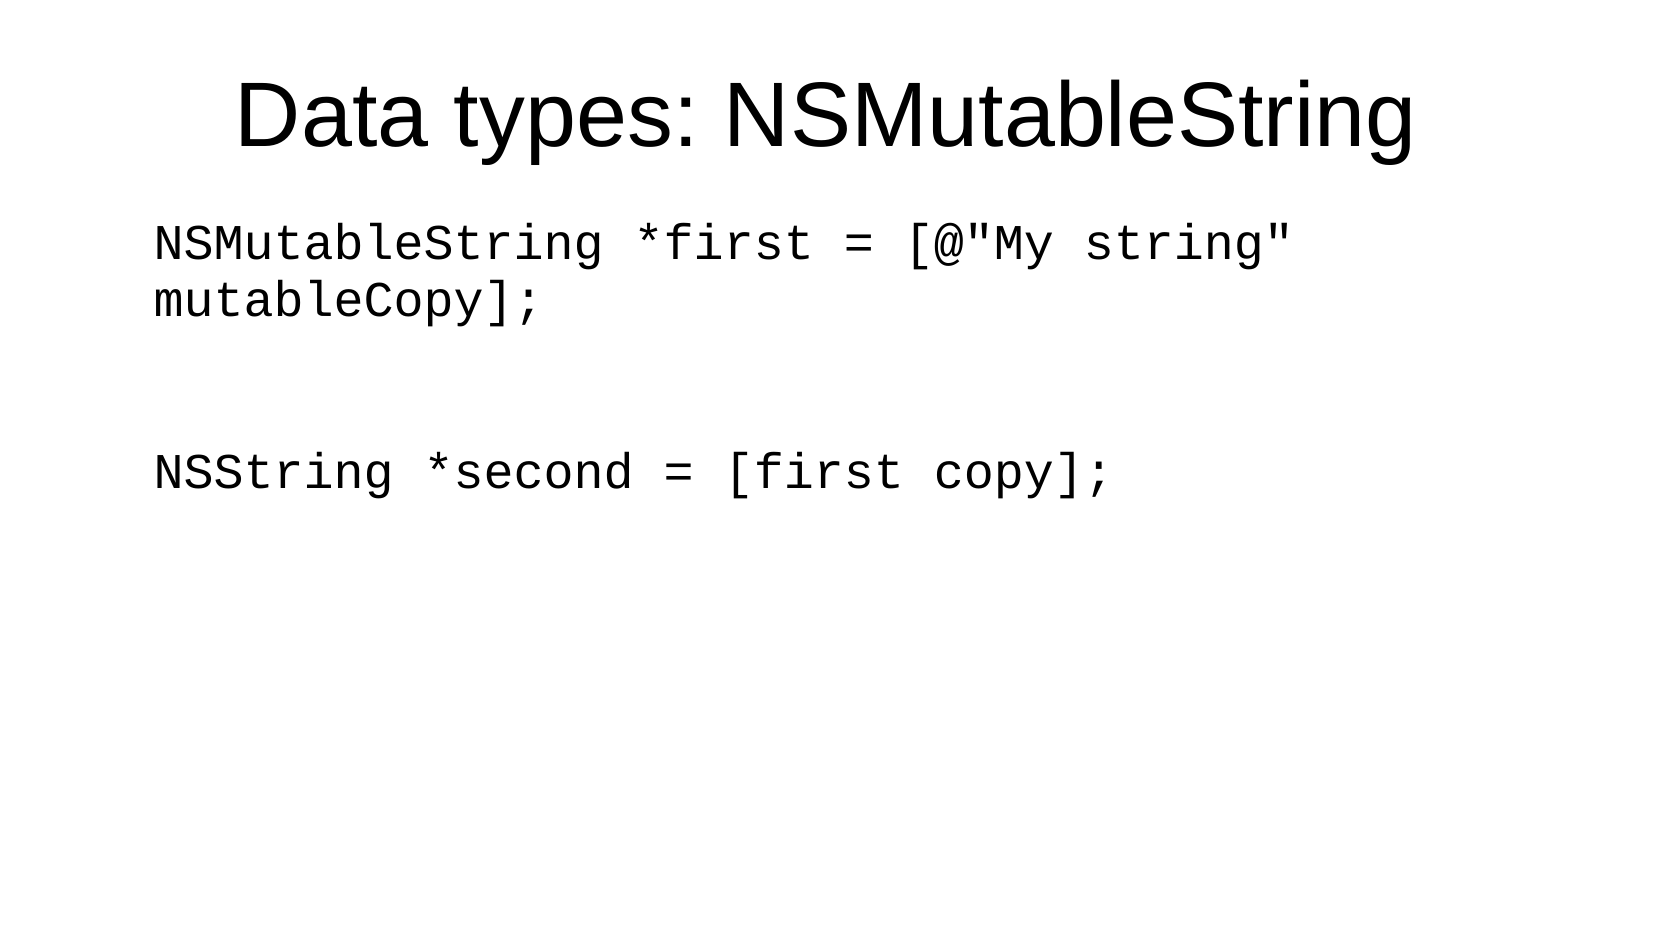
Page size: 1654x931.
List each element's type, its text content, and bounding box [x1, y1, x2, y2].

title Data types: NSMutableString [82, 37, 1571, 193]
list NSMutableString *first = [@"My string" mutableCopy]; NSString *second = [first copy]; [82, 217, 1571, 758]
